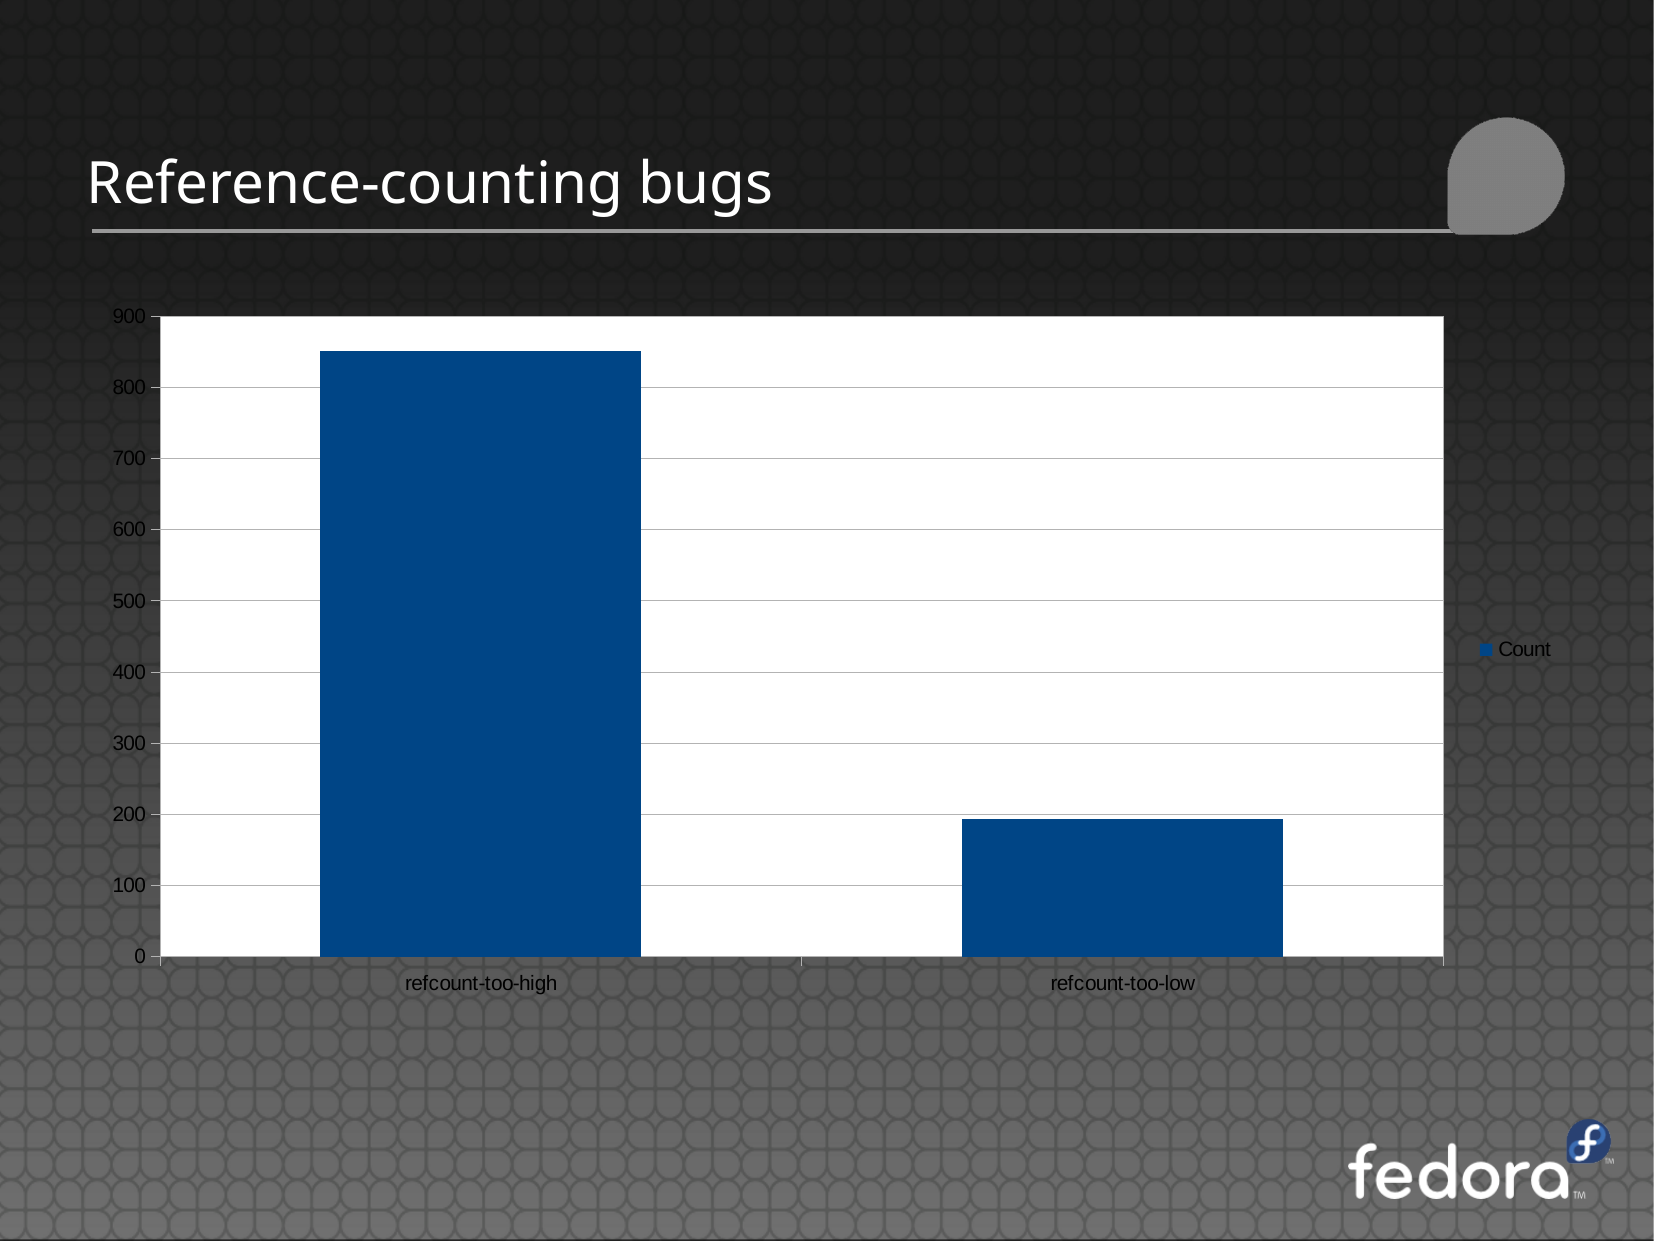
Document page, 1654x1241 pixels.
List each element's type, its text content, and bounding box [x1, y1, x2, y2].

chart [82, 290, 1571, 1010]
picture [0, 0, 1654, 1241]
title Reference-counting bugs [86, 112, 1576, 249]
